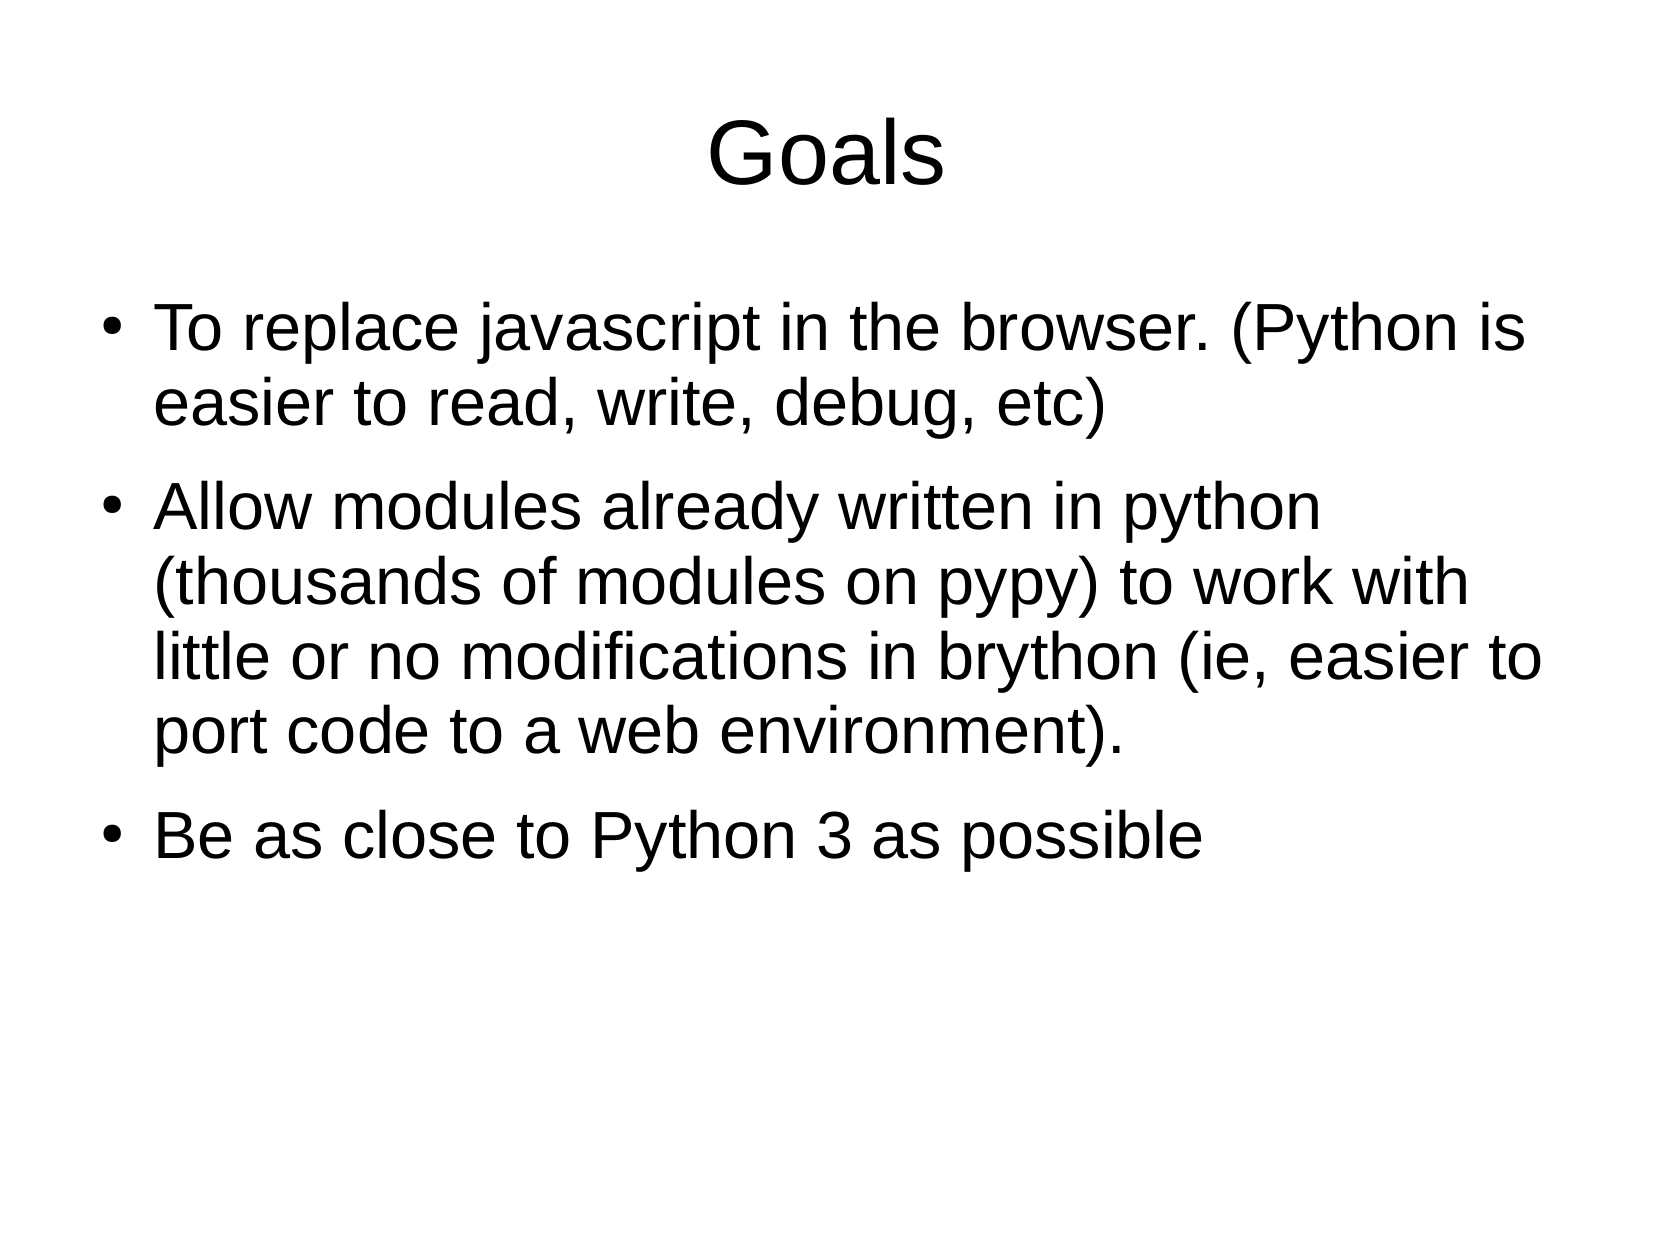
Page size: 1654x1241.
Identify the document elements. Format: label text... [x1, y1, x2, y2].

title Goals [82, 49, 1571, 257]
list To replace javascript in the browser. (Python is easier to read, write, debug, etc) Allow modules already written in python (thousands of modules on pypy) to work with little or no modifications in brython (ie, easier to port code to a web environment). Be as close to Python 3 as possible [82, 290, 1571, 1010]
